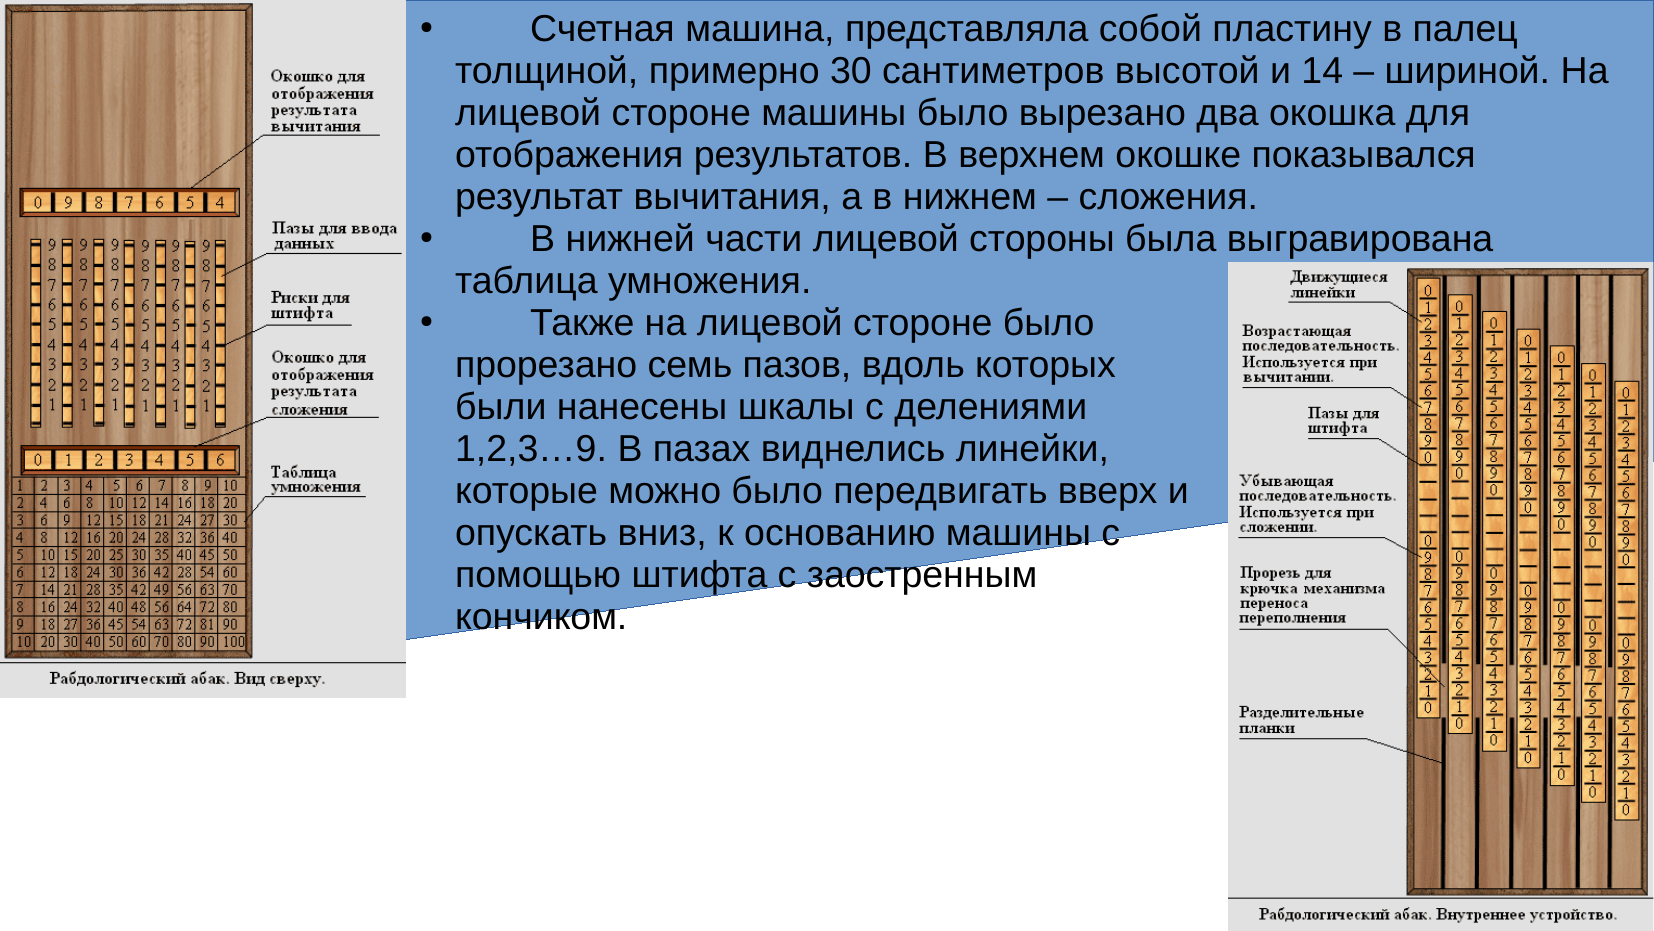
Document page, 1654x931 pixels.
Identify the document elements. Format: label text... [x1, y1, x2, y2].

picture [0, 0, 406, 698]
picture [1228, 262, 1654, 931]
text_box Также на лицевой стороне было прорезано семь пазов, вдоль которых были нанесены шкалы с делениями 1,2,3…9. В пазах виднелись линейки, которые можно было передвигать вверх и опускать вниз, к основанию машины с помощью штифта с заостренным кончиком. [405, 294, 1229, 646]
text_box Счетная машина, представляла собой пластину в палец толщиной, примерно 30 сантиметров высотой и 14 – шириной. На лицевой стороне машины было вырезано два окошка для отображения результатов. В верхнем окошке показывался результат вычитания, а в нижнем – сложения. В нижней части лицевой стороны была выгравирована таблица умножения. [405, 0, 1654, 294]
